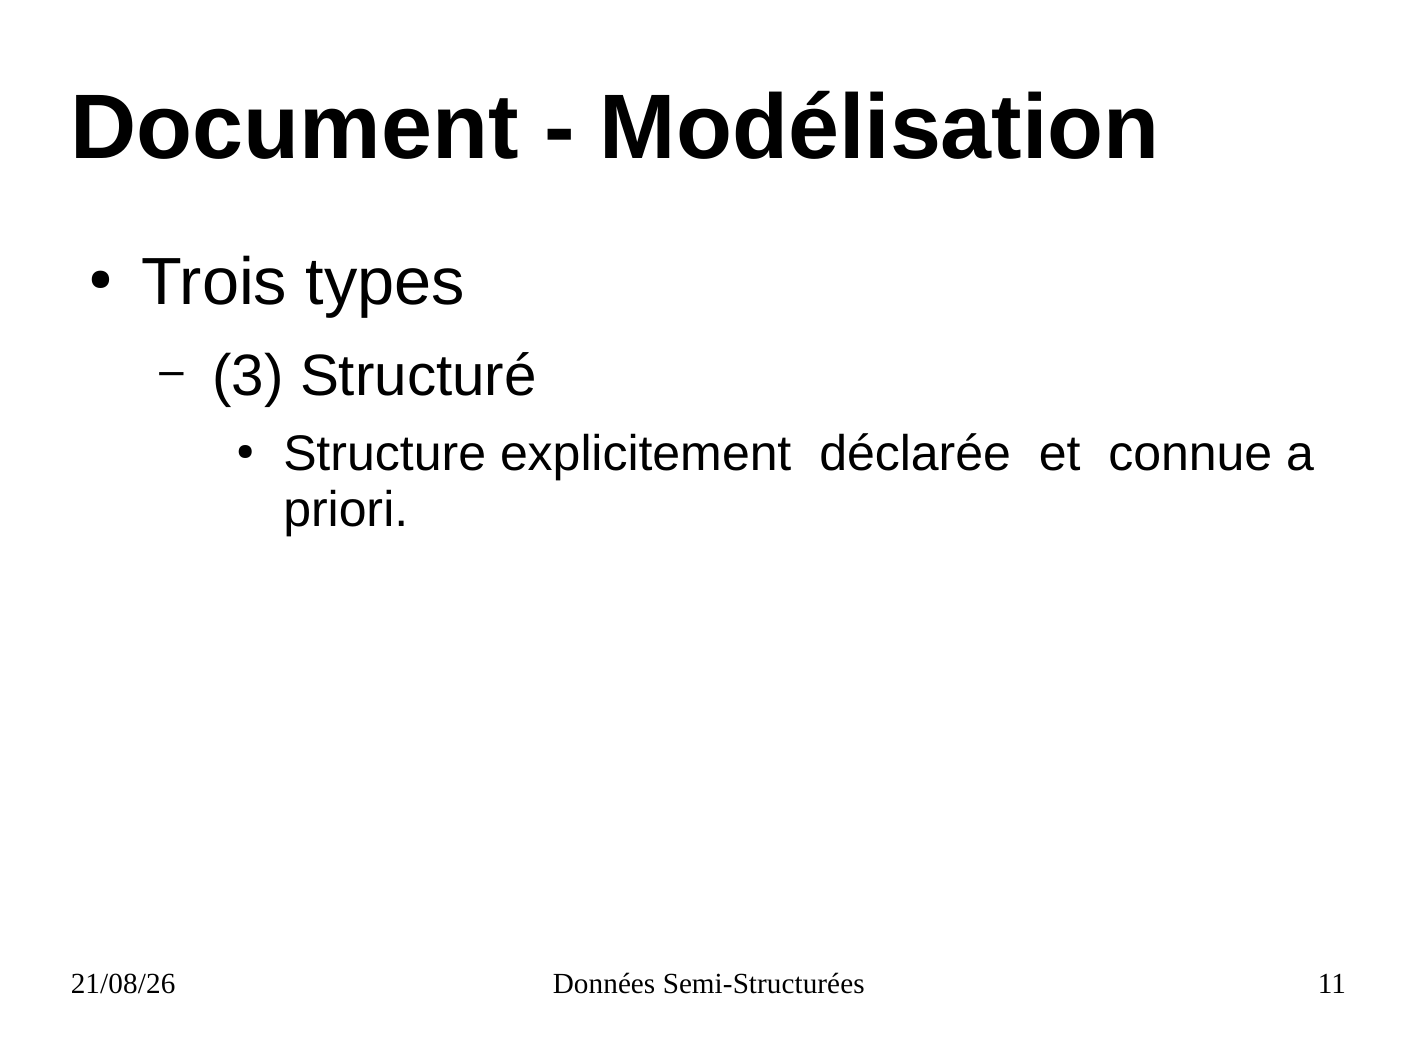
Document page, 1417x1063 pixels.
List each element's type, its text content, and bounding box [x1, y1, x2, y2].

title Document - Modélisation [70, 42, 1346, 212]
list Trois types (3) Structuré Structure explicitement déclarée et connue a priori. [70, 244, 1346, 925]
